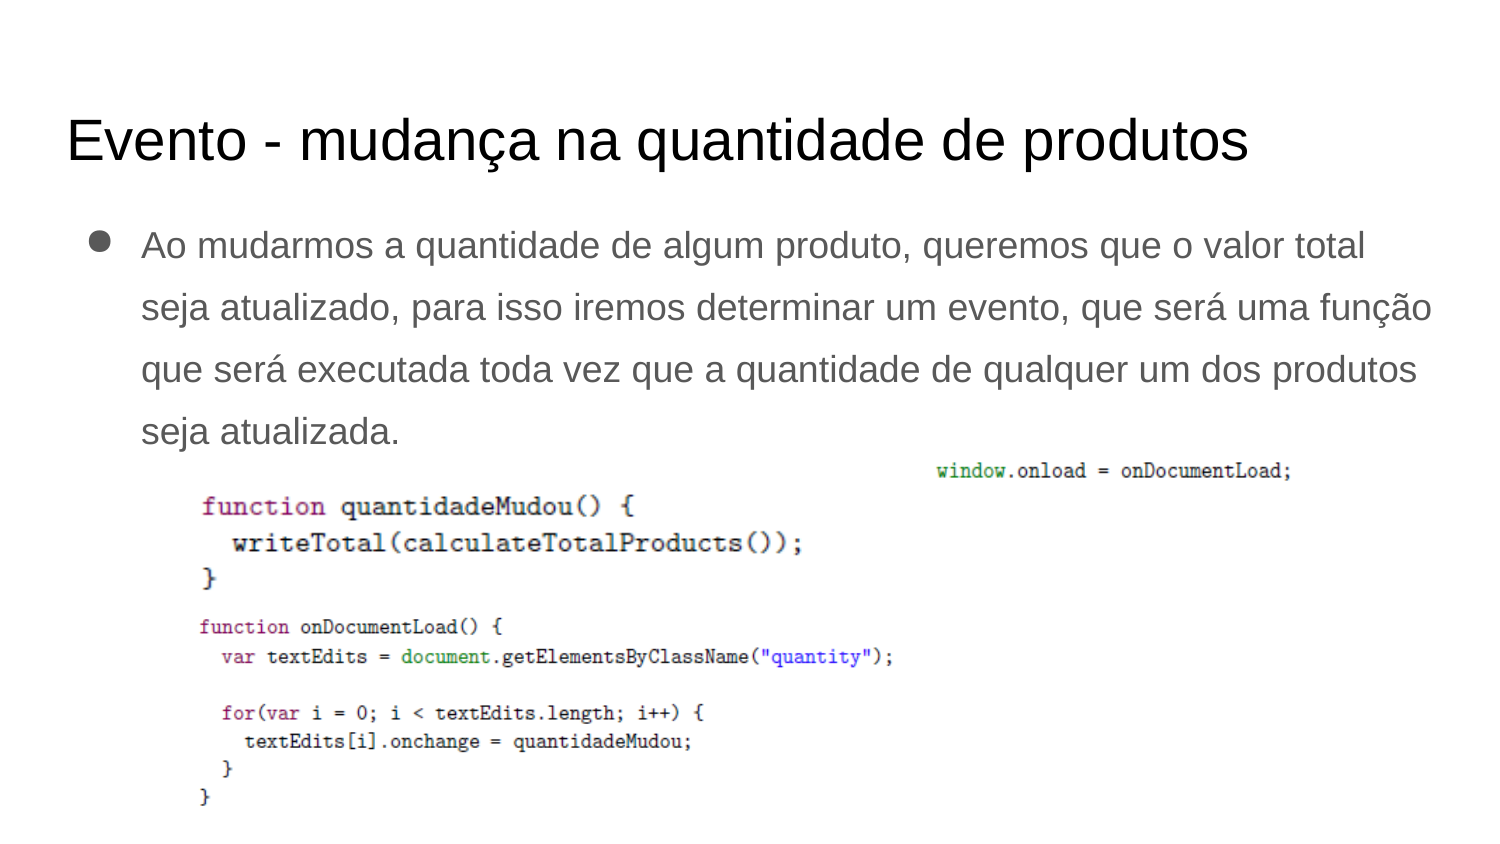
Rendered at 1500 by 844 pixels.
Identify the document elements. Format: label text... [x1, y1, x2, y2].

list Ao mudarmos a quantidade de algum produto, queremos que o valor total seja atualizado, para isso iremos determinar um evento, que será uma função que será executada toda vez que a quantidade de qualquer um dos produtos seja atualizada. [51, 189, 1449, 750]
picture [931, 455, 1298, 487]
title Evento - mudança na quantidade de produtos [51, 72, 1449, 167]
picture [192, 486, 902, 820]
